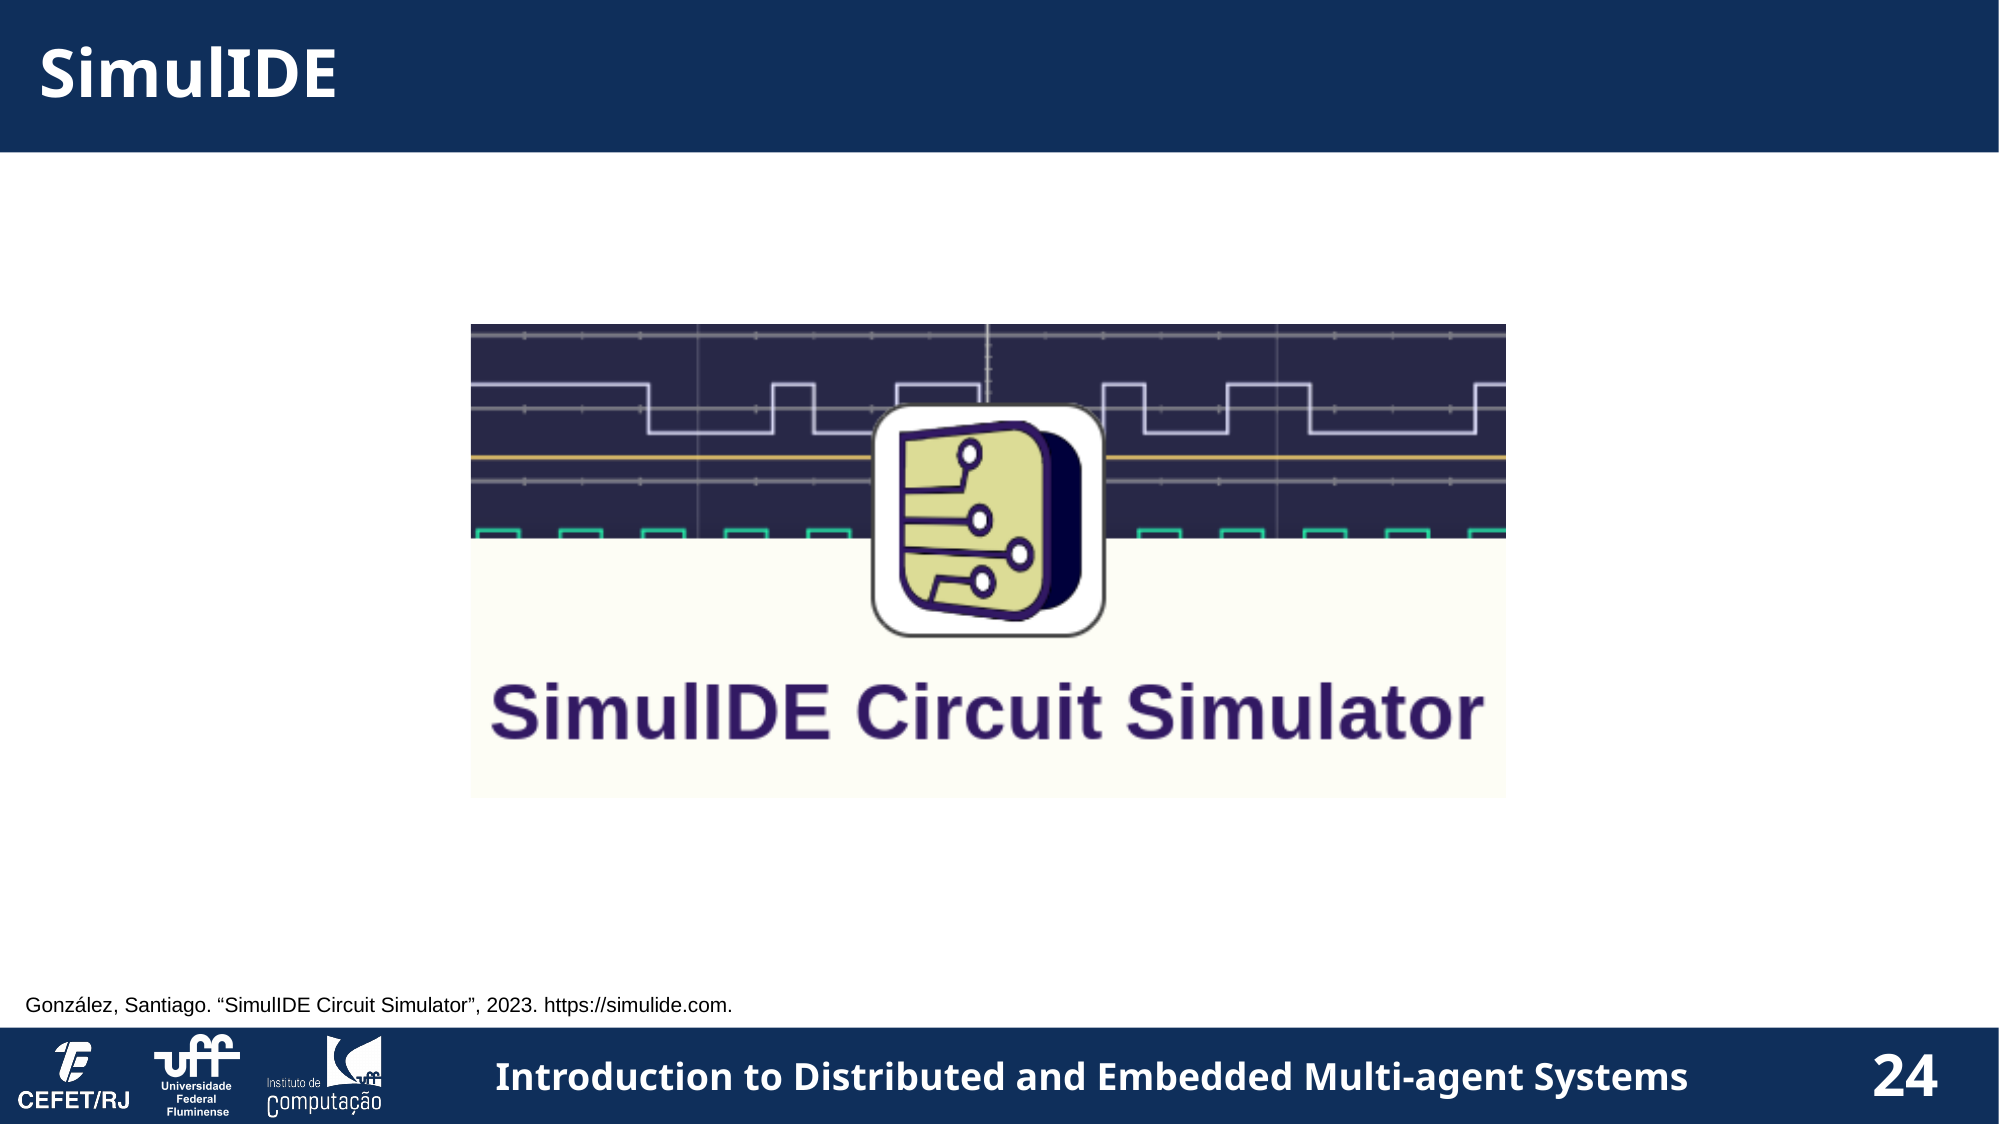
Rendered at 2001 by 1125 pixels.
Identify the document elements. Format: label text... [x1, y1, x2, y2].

picture [470, 324, 1506, 798]
text_box González, Santiago. “SimulIDE Circuit Simulator”, 2023. https://simulide.com. [10, 986, 1985, 1039]
picture [18, 1039, 129, 1125]
picture [265, 1039, 383, 1118]
text_box SimulIDE [25, 23, 1684, 443]
picture [153, 1039, 241, 1121]
